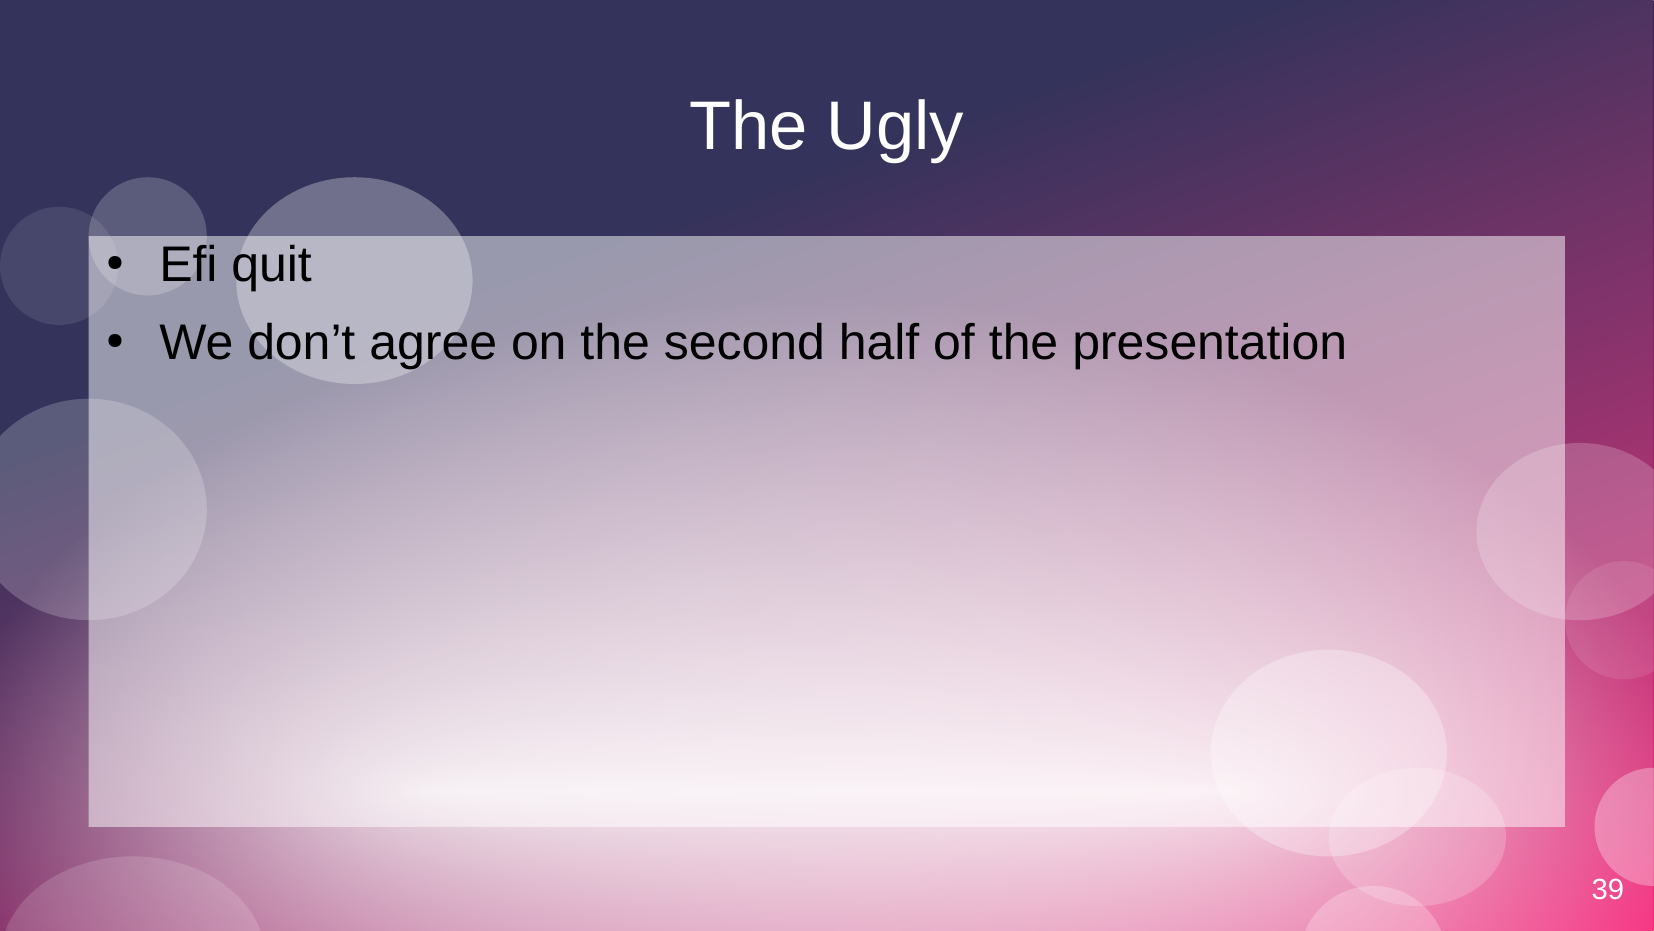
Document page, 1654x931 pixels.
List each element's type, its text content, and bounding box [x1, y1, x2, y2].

list Efi quit We don’t agree on the second half of the presentation [88, 236, 1565, 827]
title The Ugly [88, 44, 1565, 207]
